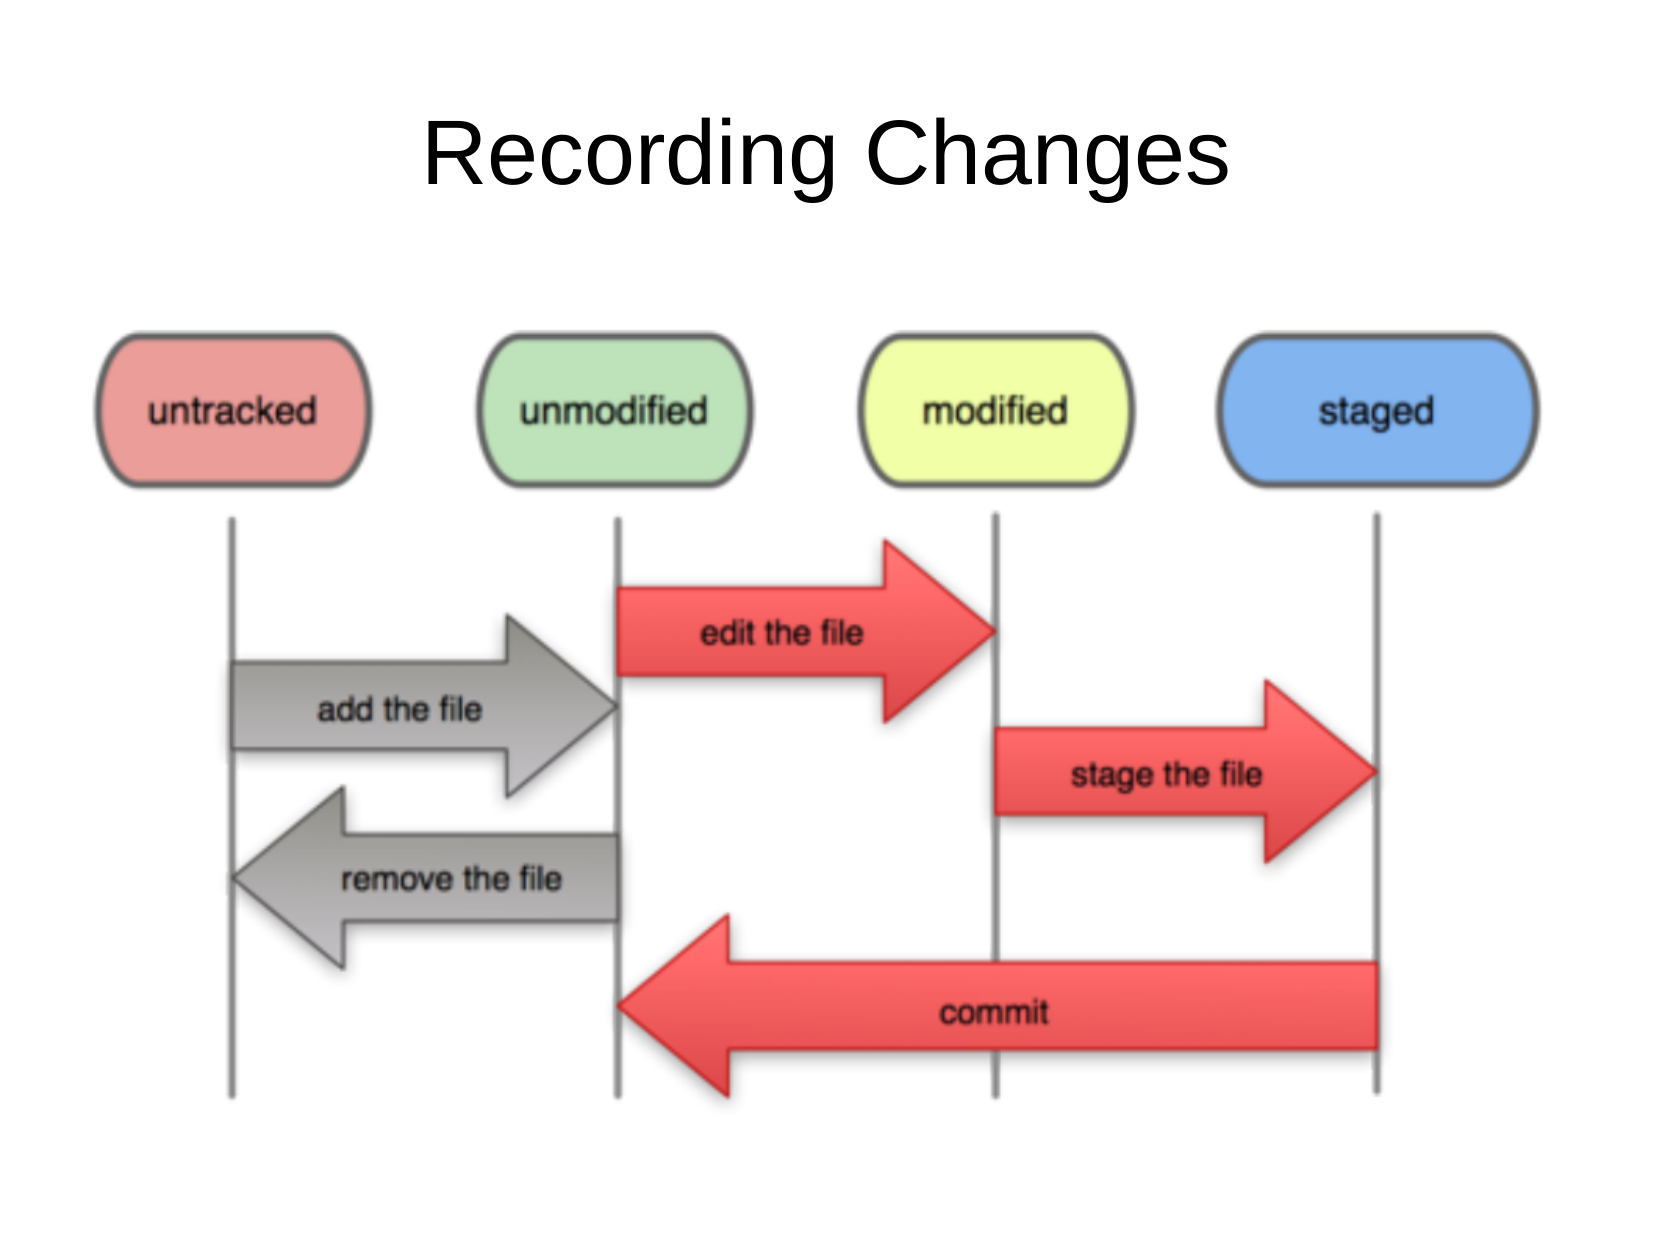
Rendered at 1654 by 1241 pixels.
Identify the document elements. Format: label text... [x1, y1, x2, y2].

picture [55, 313, 1642, 1116]
title Recording Changes [82, 49, 1571, 257]
